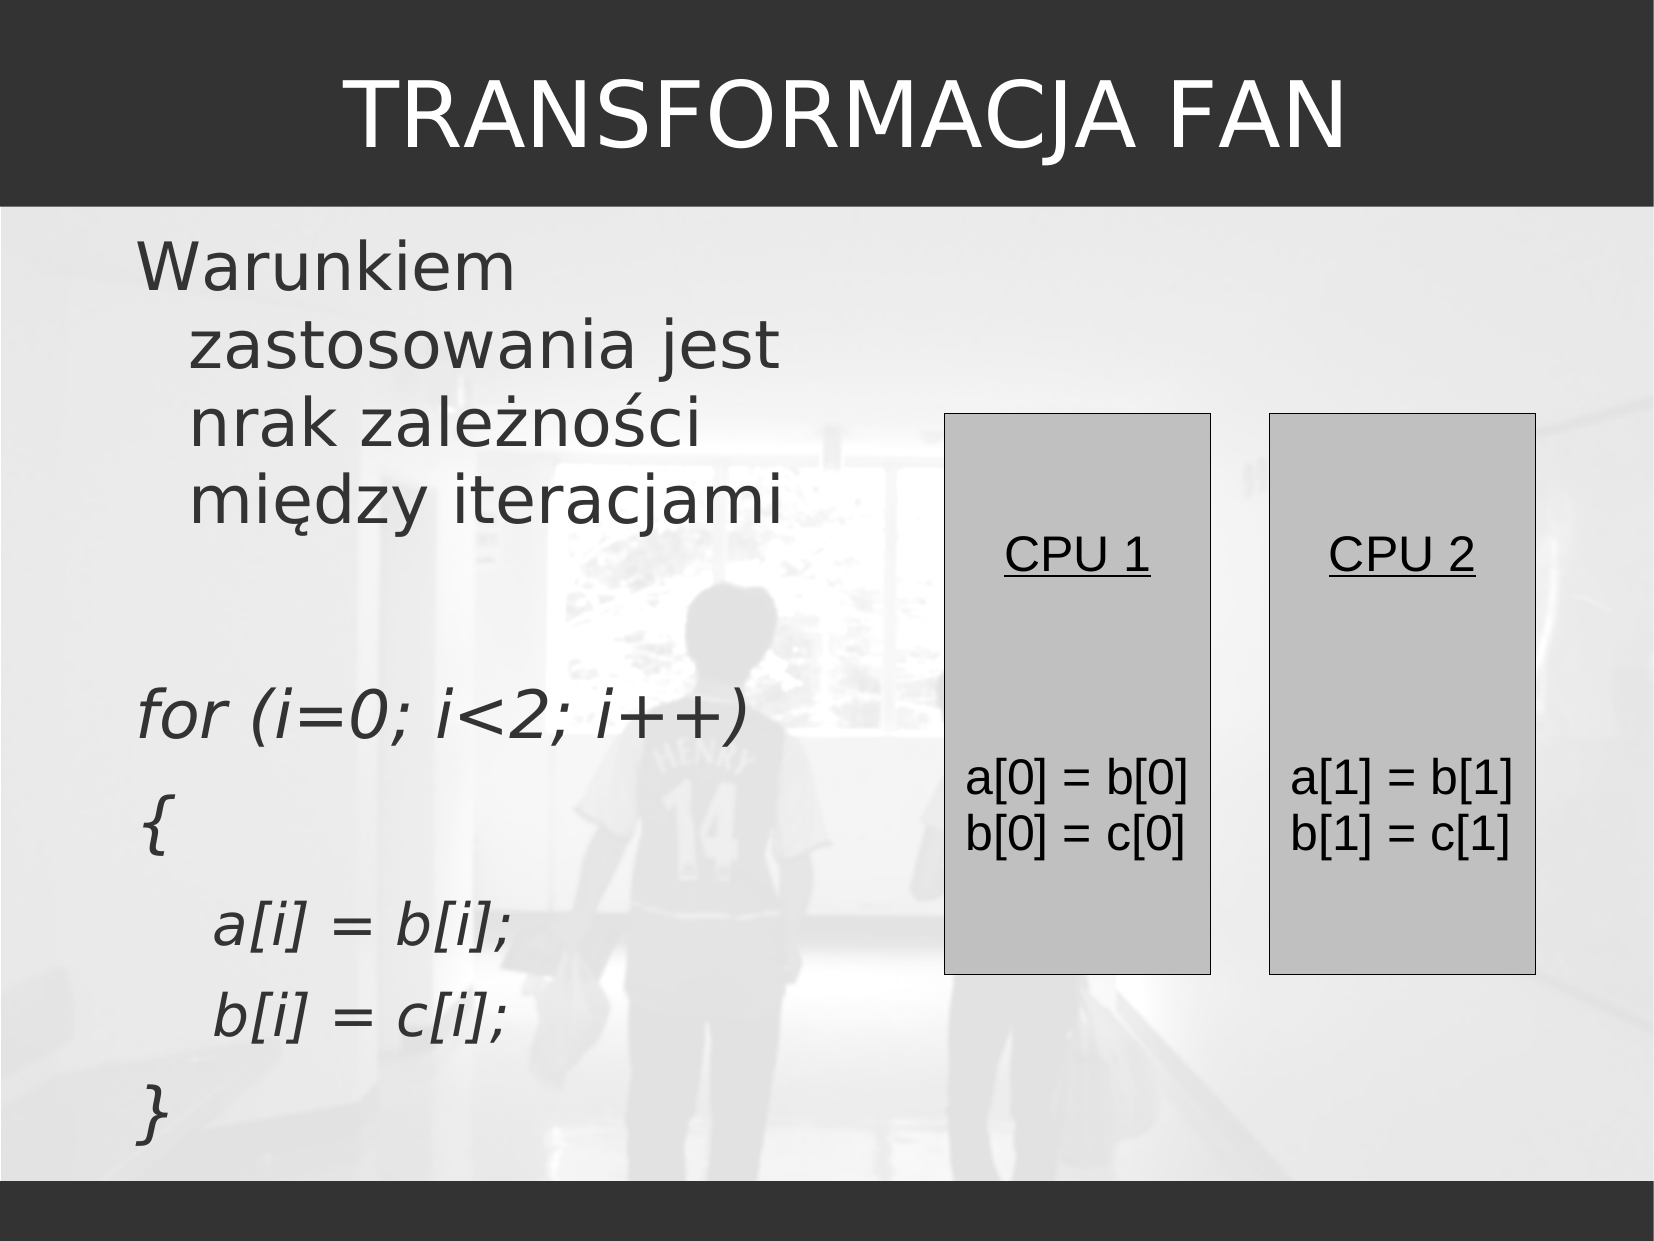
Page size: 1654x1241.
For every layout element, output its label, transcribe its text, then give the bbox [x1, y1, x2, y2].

list Warunkiem zastosowania jest nrak zależności między iteracjami for (i=0; i<2; i++) { a[i] = b[i]; b[i] = c[i]; } [118, 228, 808, 1152]
text_box CPU 1 a[0] = b[0] b[0] = c[0] [944, 413, 1211, 975]
text_box CPU 2 a[1] = b[1] b[1] = c[1] [1269, 413, 1536, 975]
title TRANSFORMACJA FAN [141, 55, 1554, 177]
